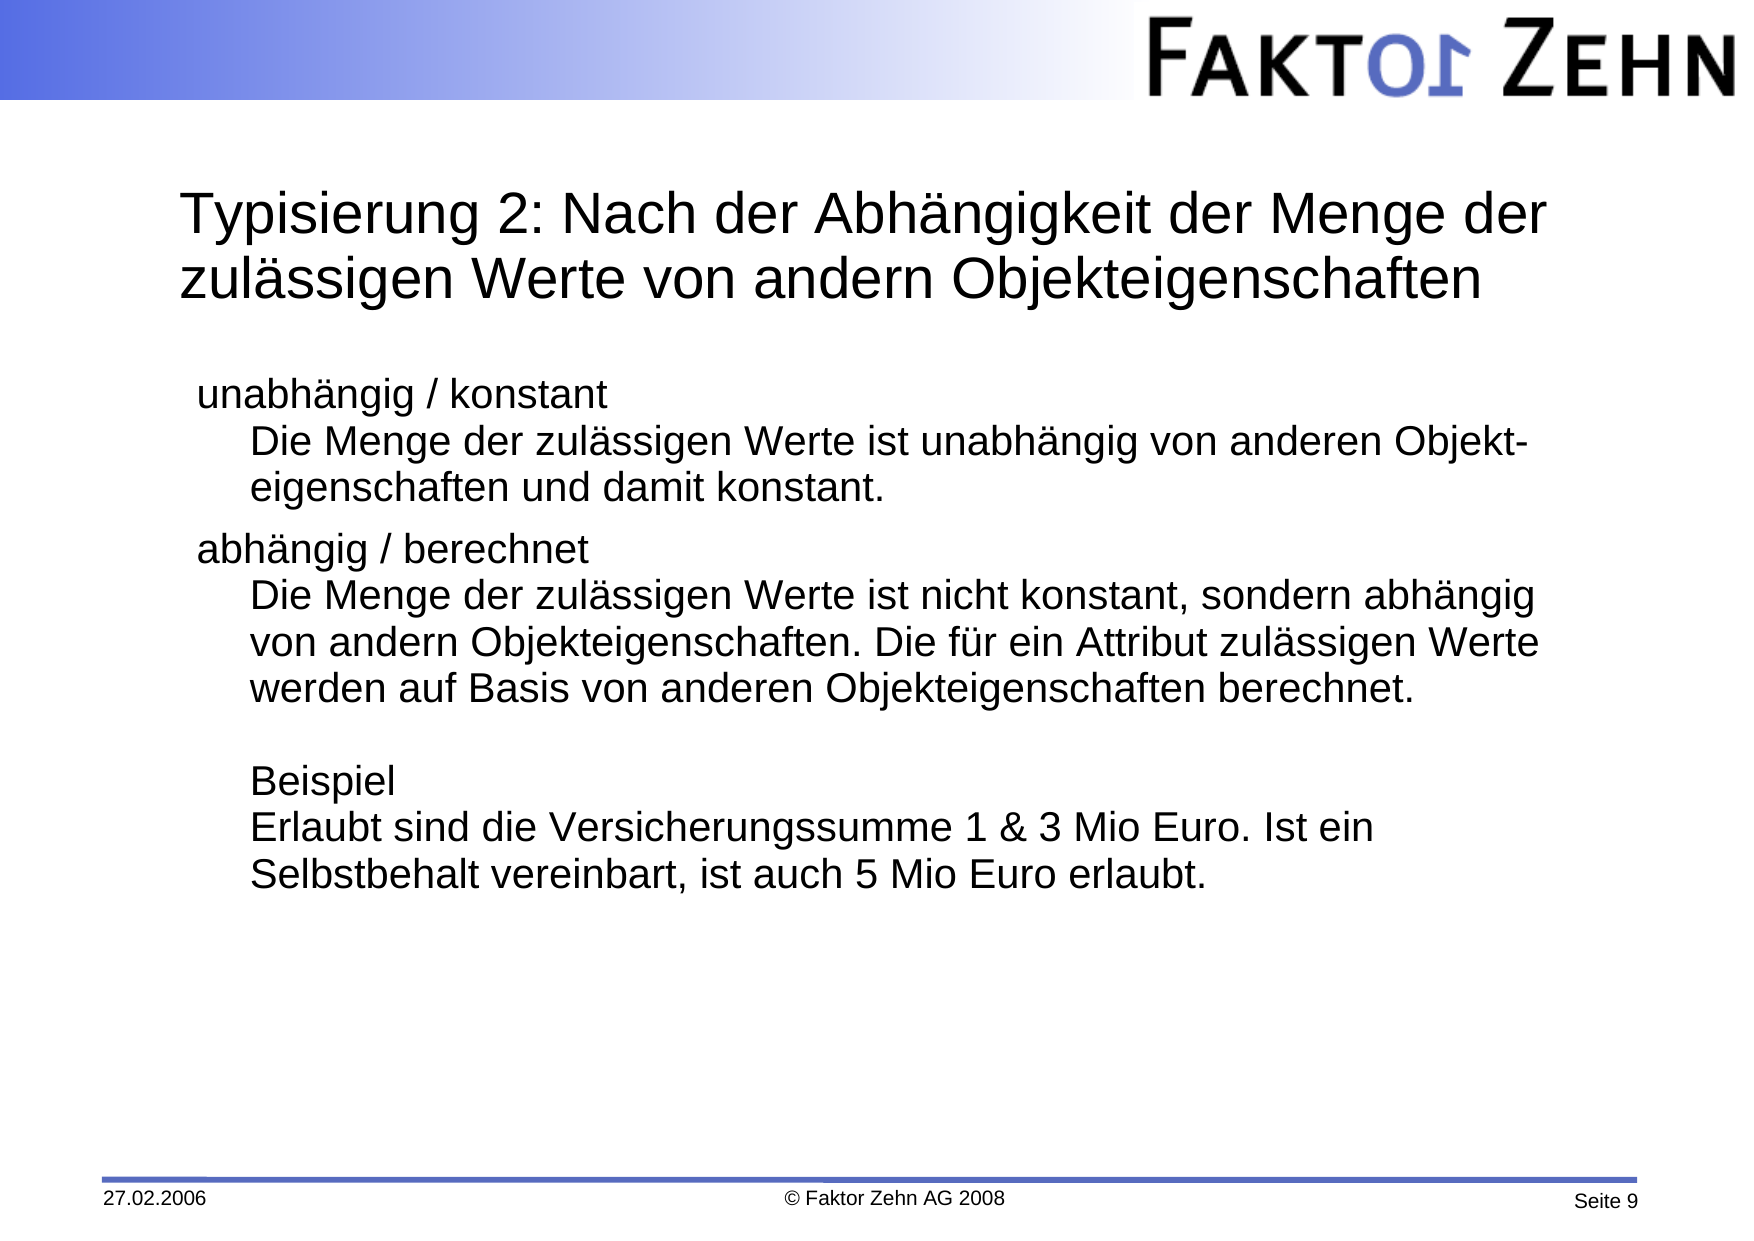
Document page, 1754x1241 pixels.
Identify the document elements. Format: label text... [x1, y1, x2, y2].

title Typisierung 2: Nach der Abhängigkeit der Menge der zulässigen Werte von andern Objekteigenschaften [179, 142, 1576, 349]
list unabhängig / konstant Die Menge der zulässigen Werte ist unabhängig von anderen Objekt-eigenschaften und damit konstant. abhängig / berechnet Die Menge der zulässigen Werte ist nicht konstant, sondern abhängig von andern Objekteigenschaften. Die für ein Attribut zulässigen Werte werden auf Basis von anderen Objekteigenschaften berechnet. Beispiel Erlaubt sind die Versicherungssumme 1 & 3 Mio Euro. Ist ein Selbstbehalt vereinbart, ist auch 5 Mio Euro erlaubt. [179, 371, 1576, 1078]
picture [1133, 2, 1749, 105]
